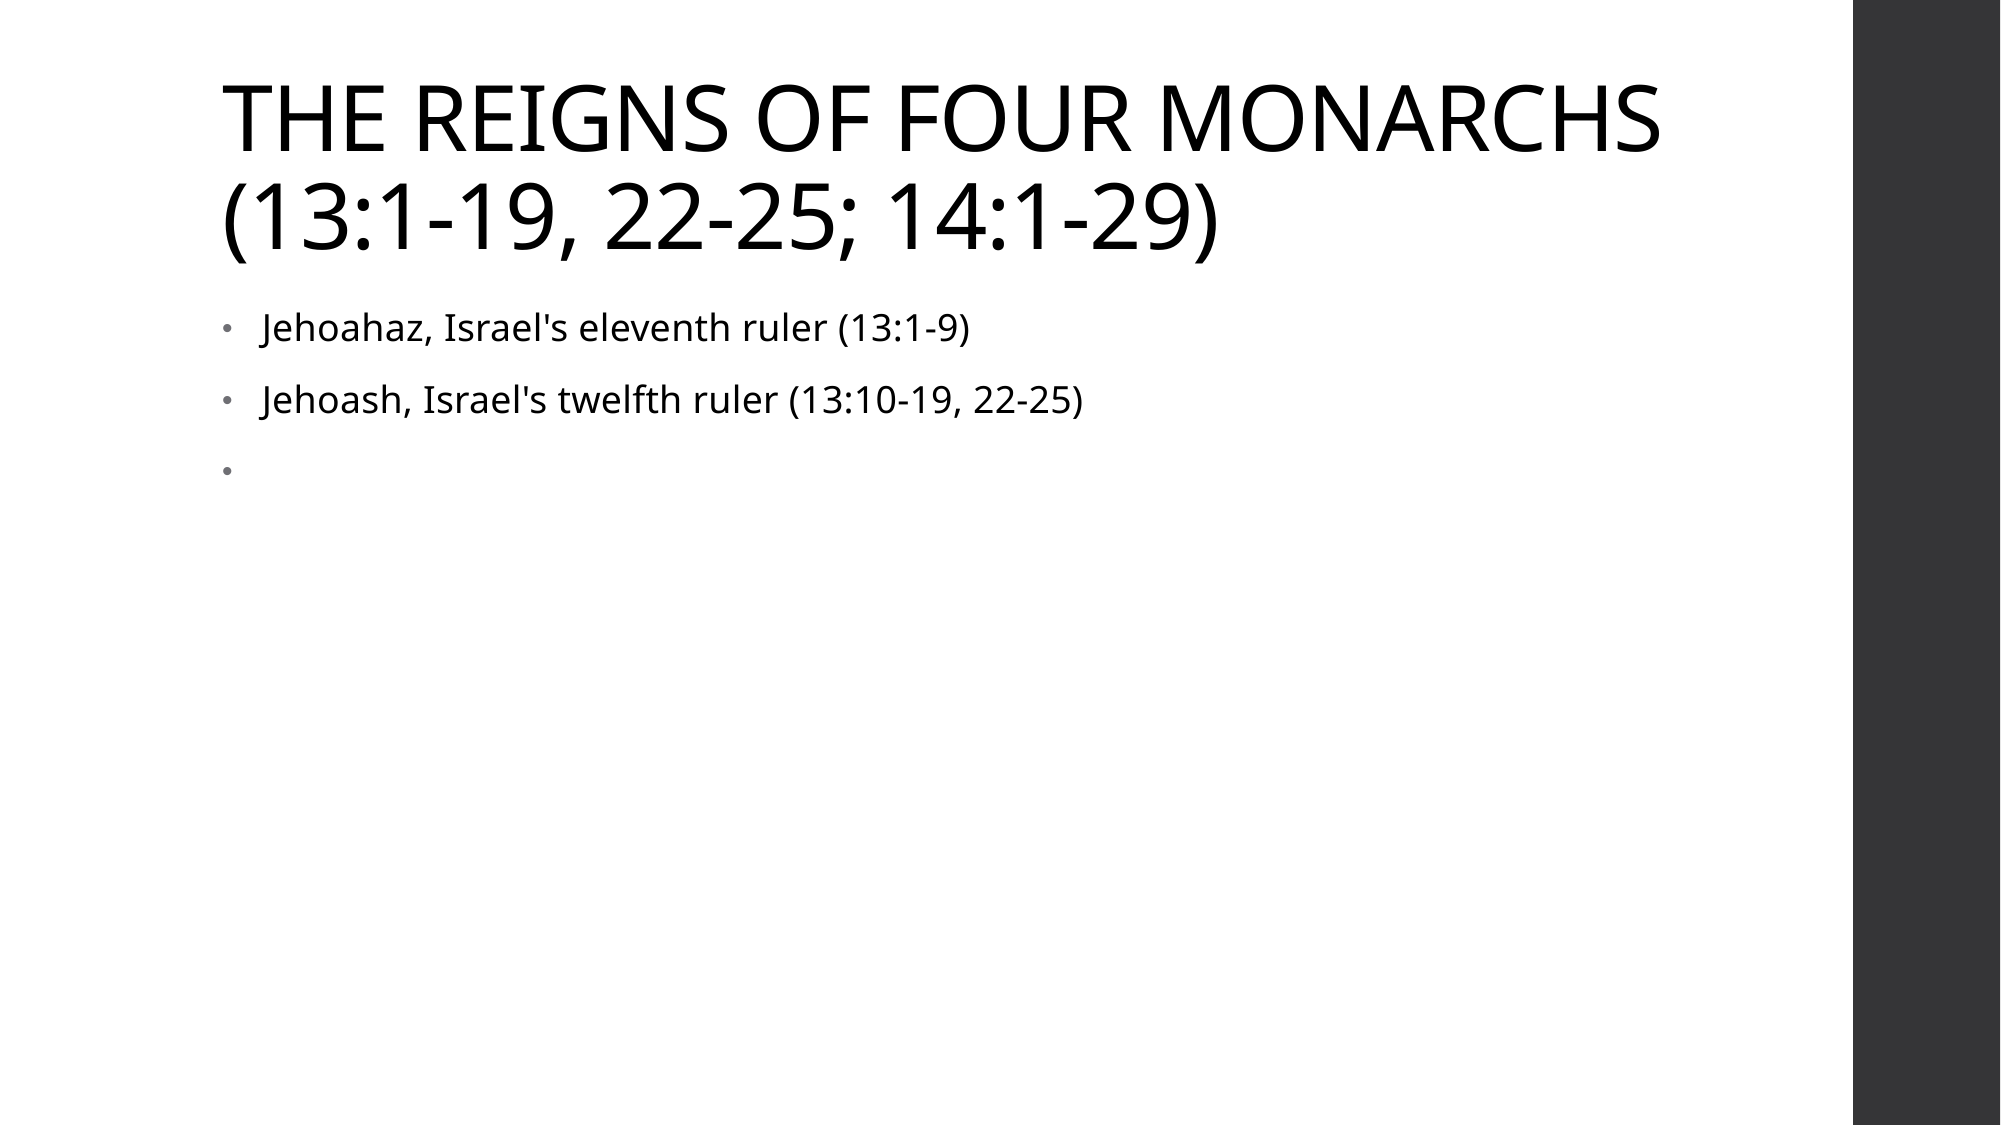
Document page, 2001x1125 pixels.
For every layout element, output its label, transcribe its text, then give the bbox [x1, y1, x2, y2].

list Jehoahaz, Israel's eleventh ruler (13:1-9) Jehoash, Israel's twelfth ruler (13:10-19, 22-25) [206, 299, 1617, 1014]
title THE REIGNS OF FOUR MONARCHS (13:1-19, 22-25; 14:1-29) [206, 60, 1797, 278]
